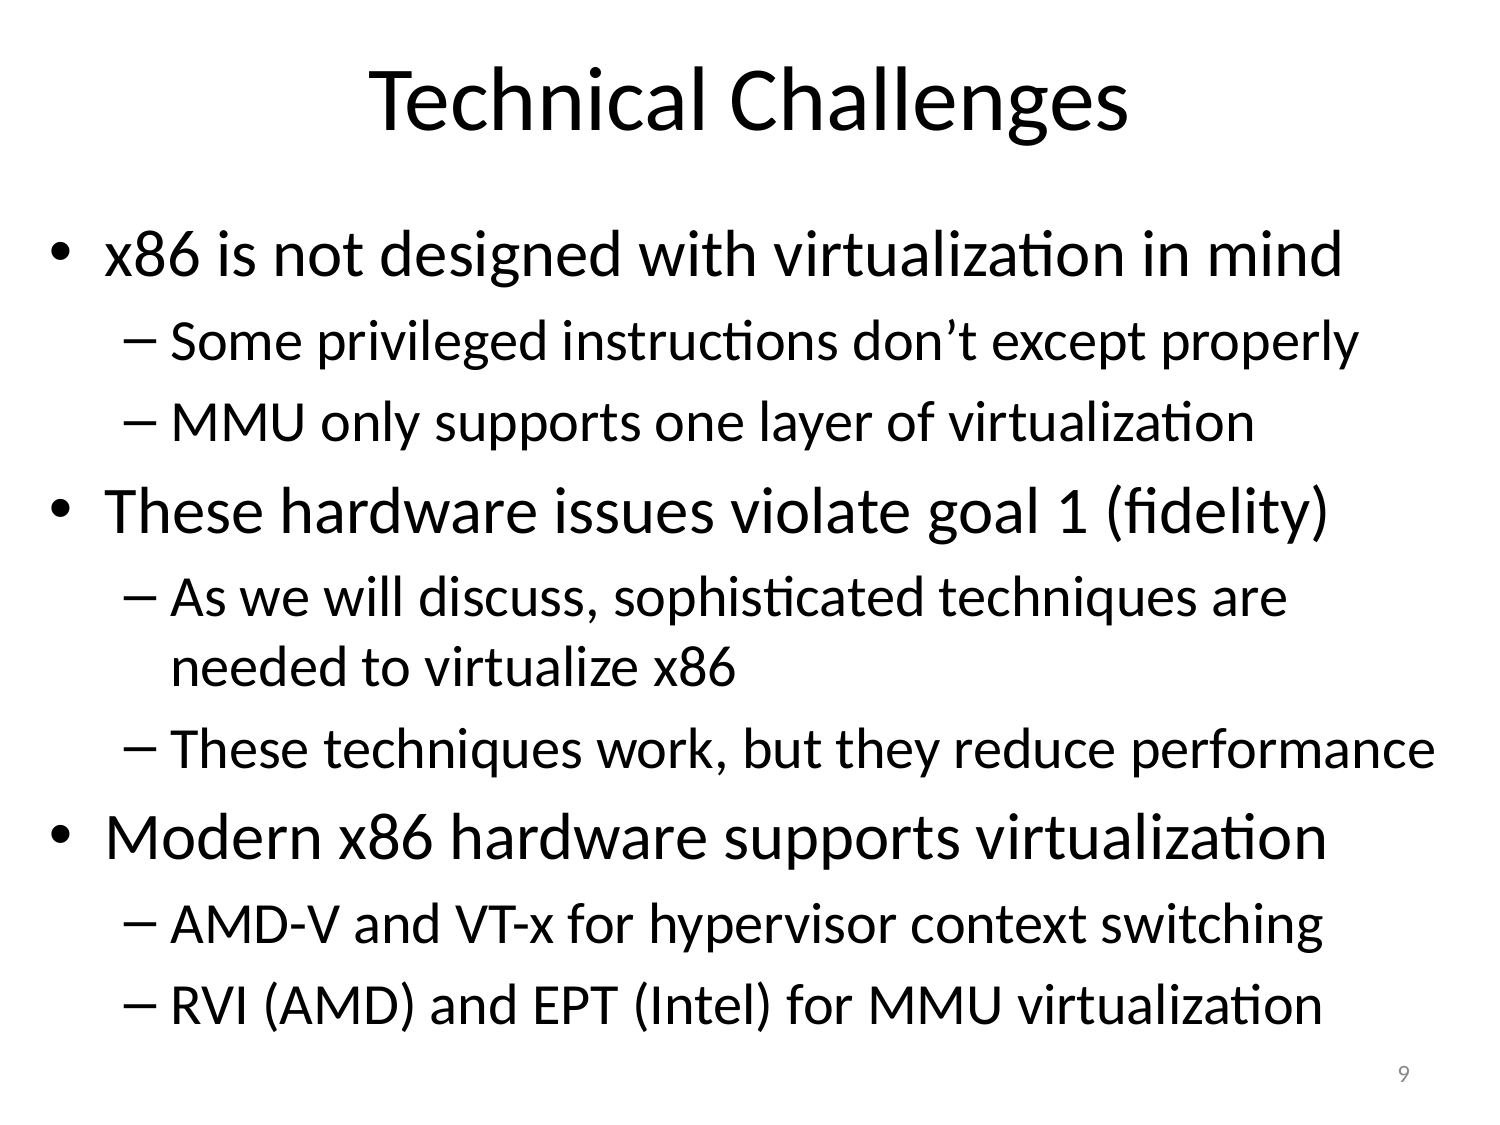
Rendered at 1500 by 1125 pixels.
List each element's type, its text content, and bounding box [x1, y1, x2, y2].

title Technical Challenges [75, 0, 1425, 188]
slide_number <number> [1074, 1042, 1425, 1103]
list x86 is not designed with virtualization in mind Some privileged instructions don’t except properly MMU only supports one layer of virtualization These hardware issues violate goal 1 (fidelity) As we will discuss, sophisticated techniques are needed to virtualize x86 These techniques work, but they reduce performance Modern x86 hardware supports virtualization AMD-V and VT-x for hypervisor context switching RVI (AMD) and EPT (Intel) for MMU virtualization [33, 202, 1467, 1068]
